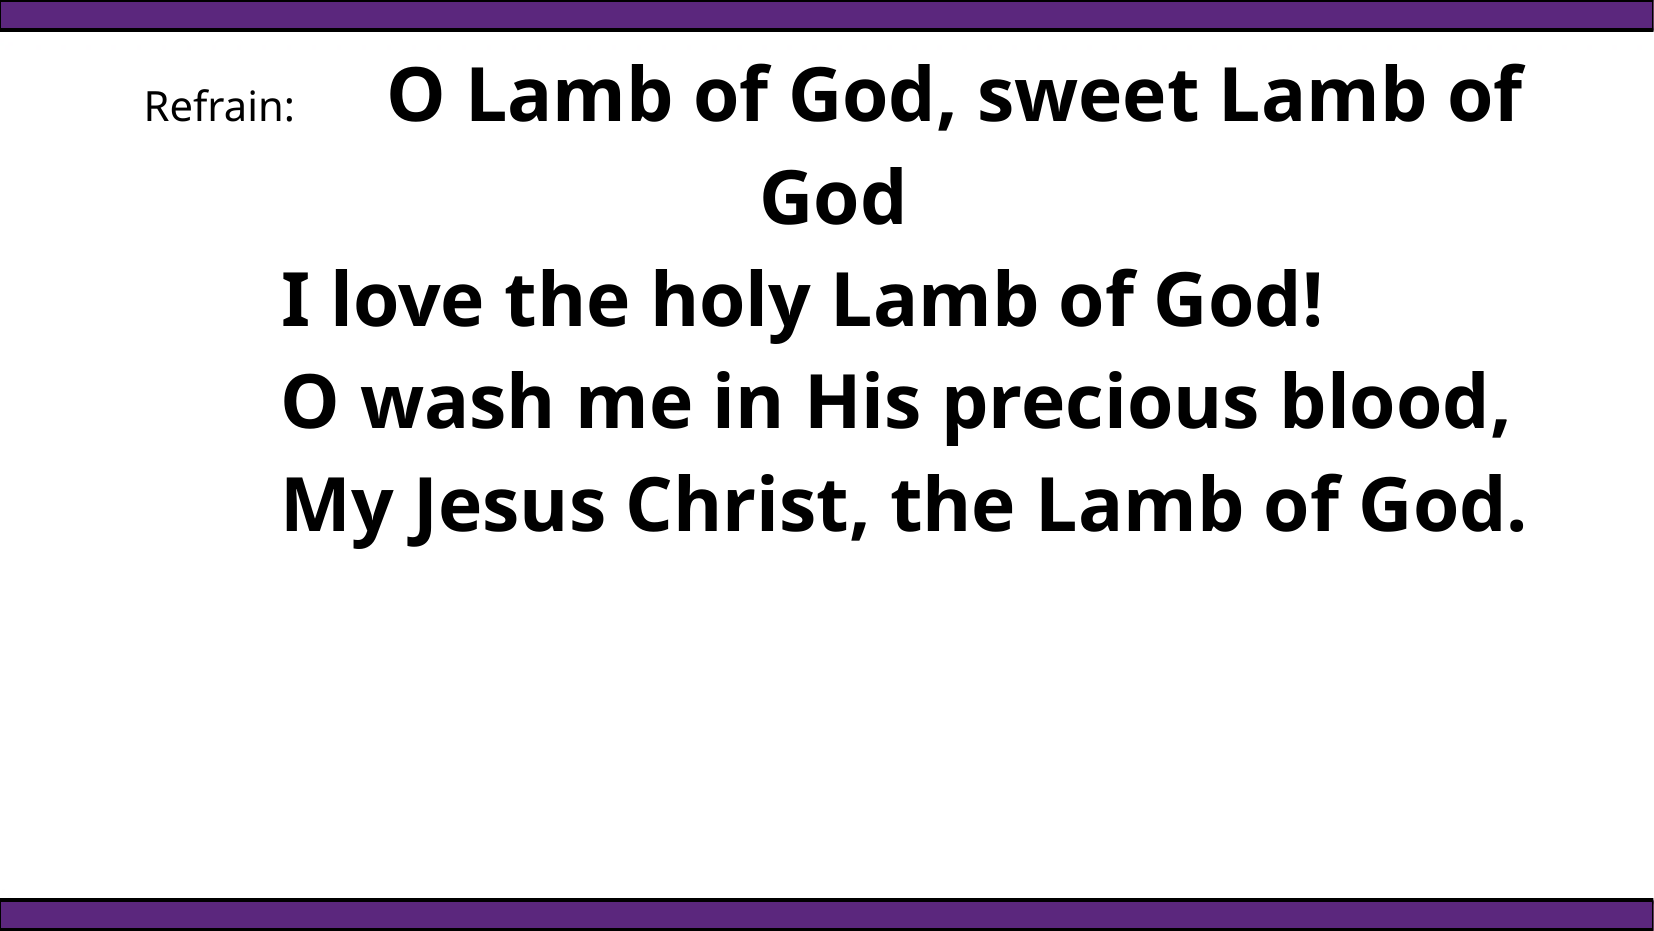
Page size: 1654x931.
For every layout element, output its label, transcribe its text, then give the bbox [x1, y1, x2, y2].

picture [0, 31, 1654, 900]
text_box [0, 0, 1654, 31]
text_box Refrain: O Lamb of God, sweet Lamb of God I love the holy Lamb of God! O wash me in His precious blood, My Jesus Christ, the Lamb of God. [91, 34, 1577, 449]
text_box [0, 900, 1654, 931]
